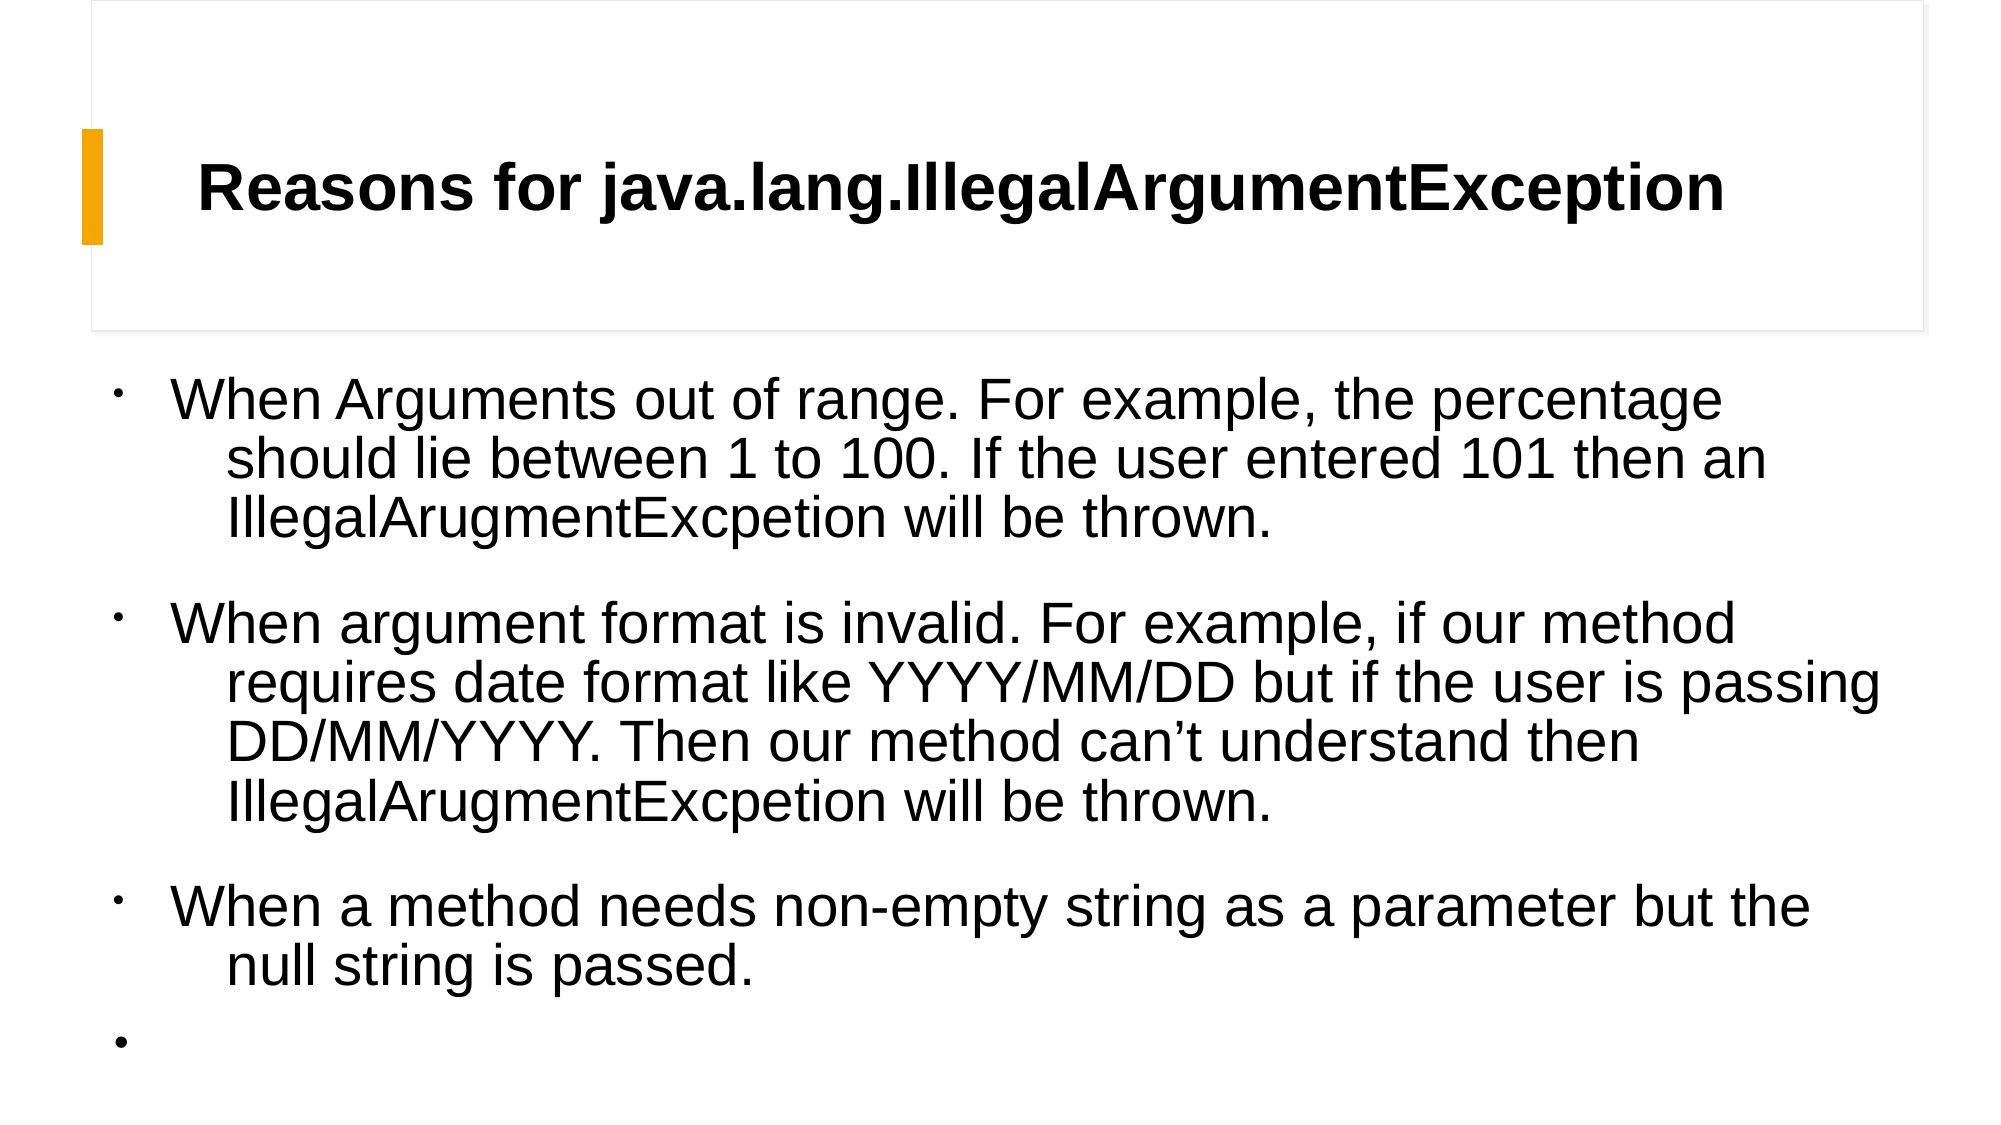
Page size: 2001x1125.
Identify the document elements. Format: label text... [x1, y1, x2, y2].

list When Arguments out of range. For example, the percentage should lie between 1 to 100. If the user entered 101 then an IllegalArugmentExcpetion will be thrown. When argument format is invalid. For example, if our method requires date format like YYYY/MM/DD but if the user is passing DD/MM/YYYY. Then our method can’t understand then IllegalArugmentExcpetion will be thrown. When a method needs non-empty string as a parameter but the null string is passed. [99, 364, 1924, 1064]
title Reasons for java.lang.IllegalArgumentException [183, 0, 1852, 306]
